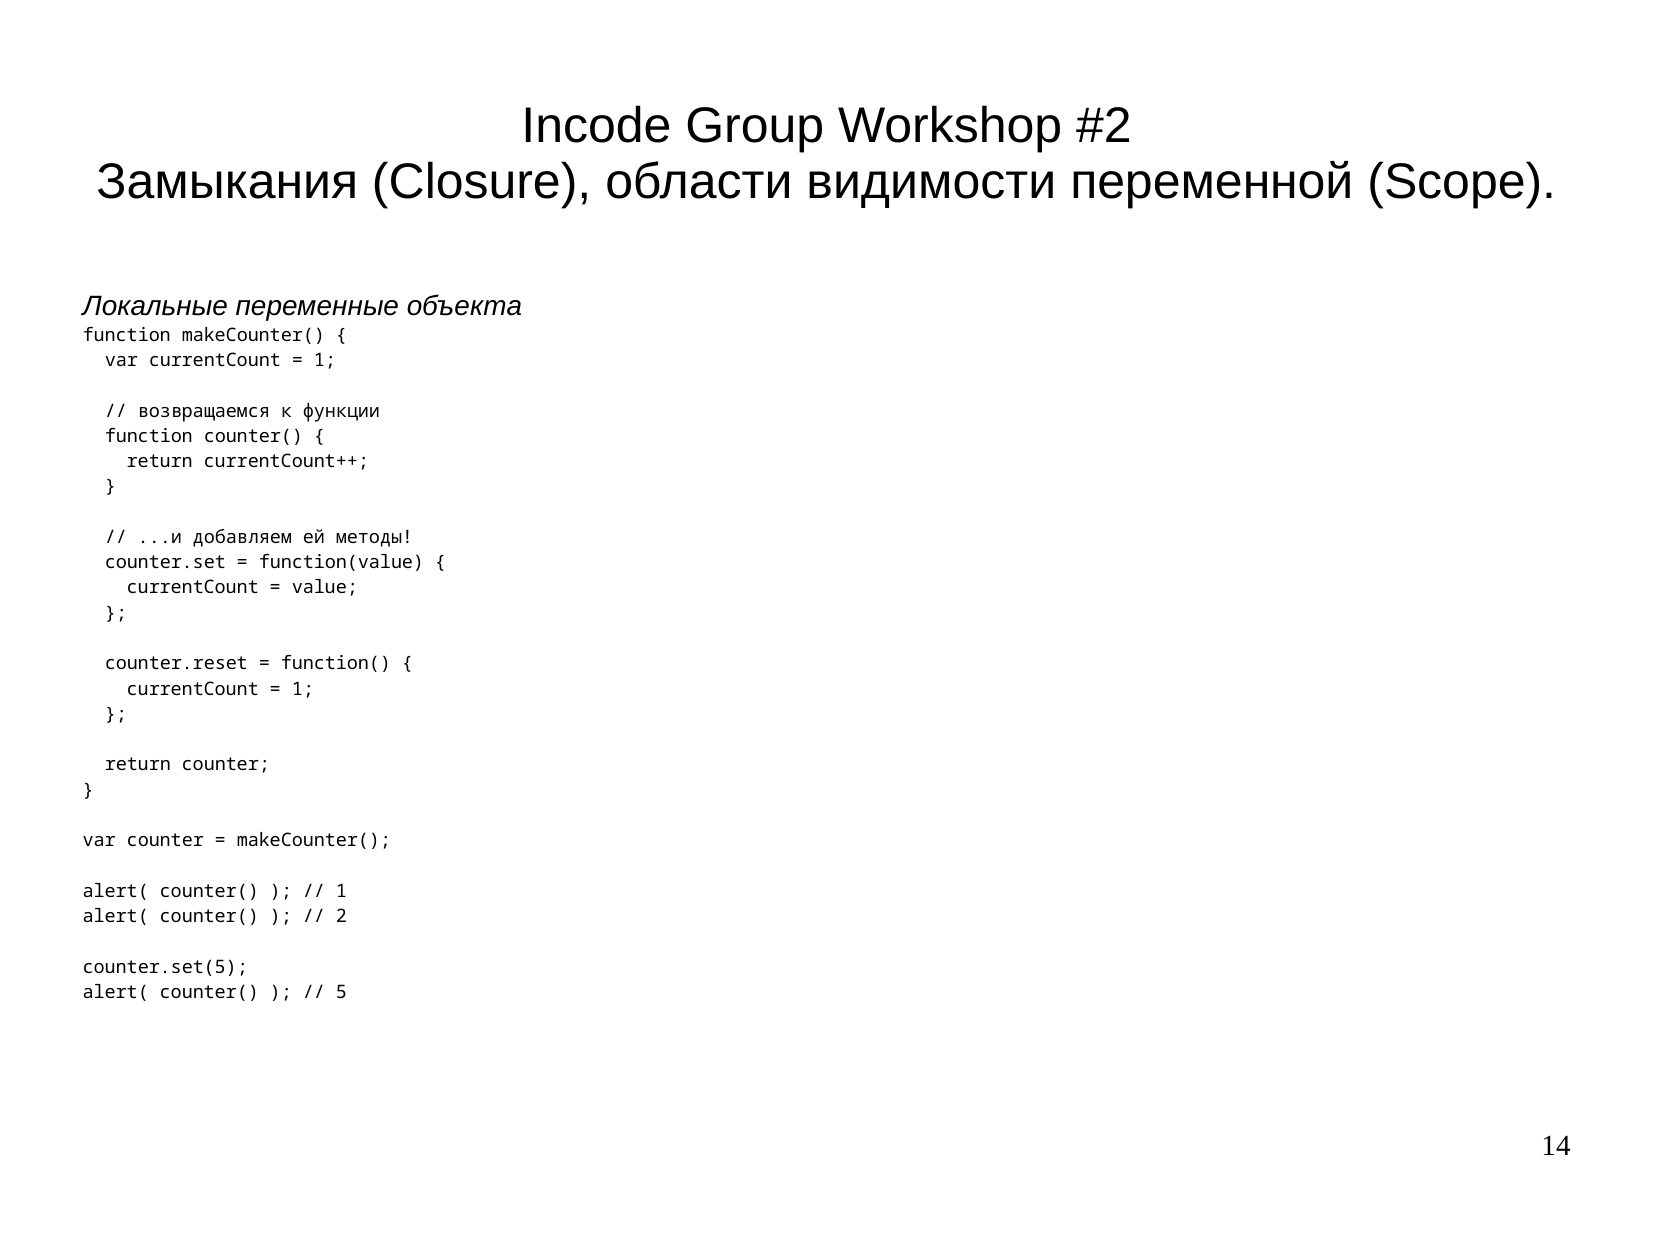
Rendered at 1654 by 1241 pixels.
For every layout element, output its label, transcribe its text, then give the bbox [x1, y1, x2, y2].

list Локальные переменные объекта function makeCounter() { var currentCount = 1; // возвращаемся к функции function counter() { return currentCount++; } // ...и добавляем ей методы! counter.set = function(value) { currentCount = value; }; counter.reset = function() { currentCount = 1; }; return counter; } var counter = makeCounter(); alert( counter() ); // 1 alert( counter() ); // 2 counter.set(5); alert( counter() ); // 5 [82, 290, 1572, 1010]
title Incode Group Workshop #2 Замыкания (Closure), области видимости переменной (Scope). [82, 49, 1571, 257]
